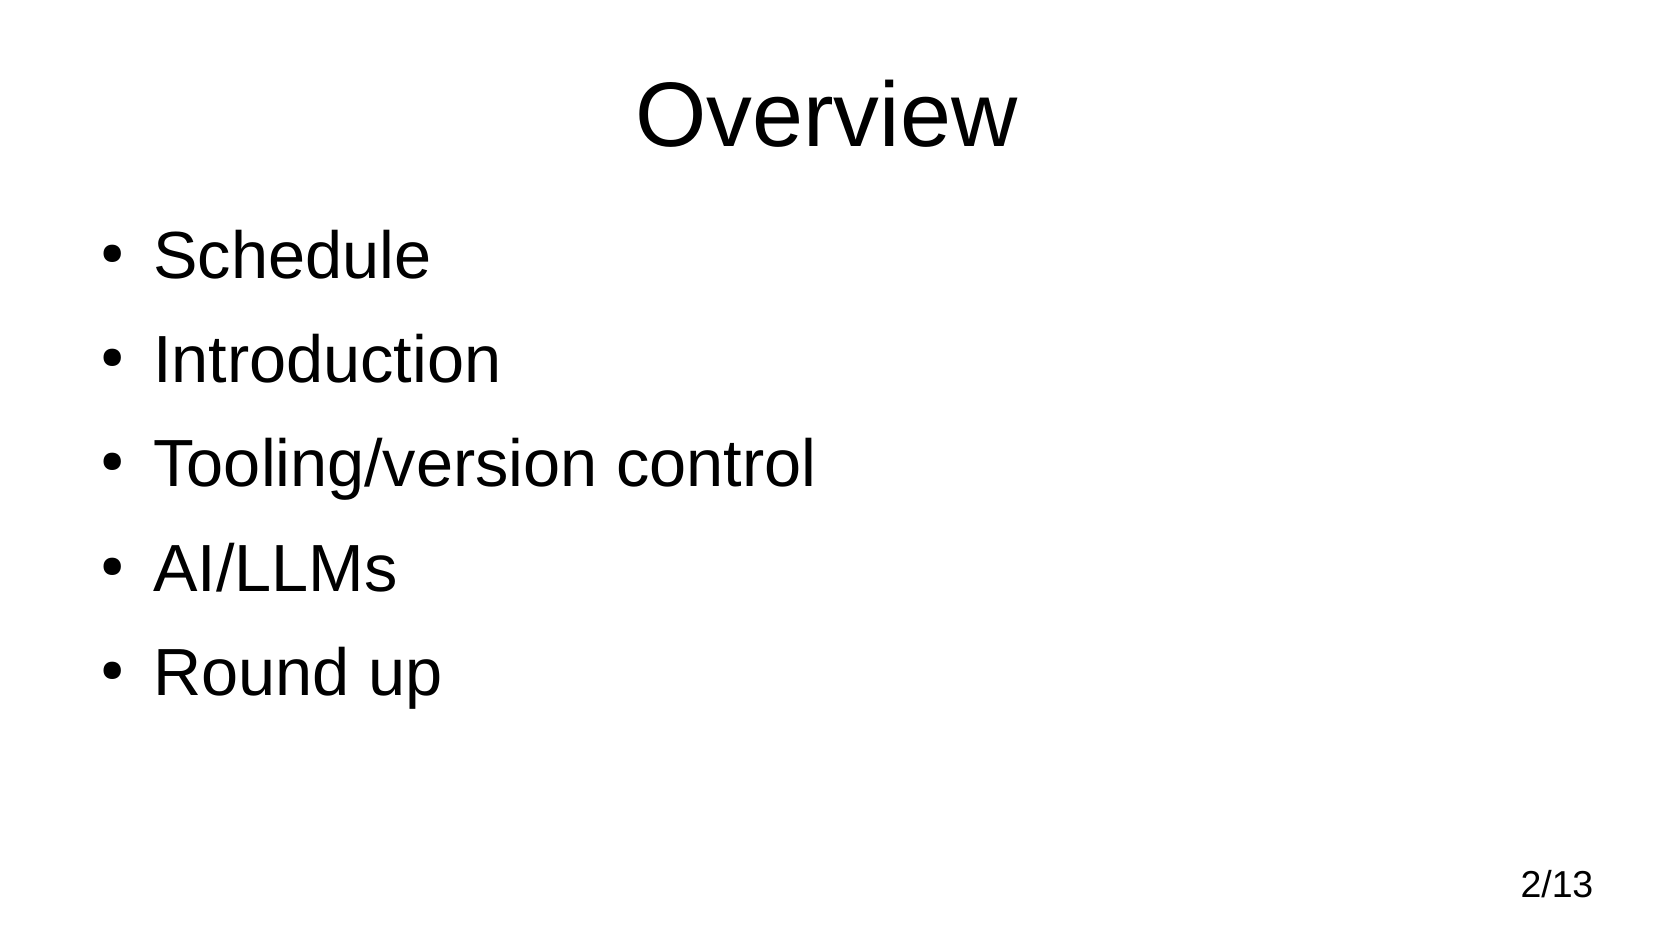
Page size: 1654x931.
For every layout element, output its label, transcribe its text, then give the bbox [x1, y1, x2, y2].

title Overview [82, 37, 1571, 193]
list Schedule Introduction Tooling/version control AI/LLMs Round up [82, 217, 1571, 758]
text_box <number>/13 [1505, 856, 1625, 914]
